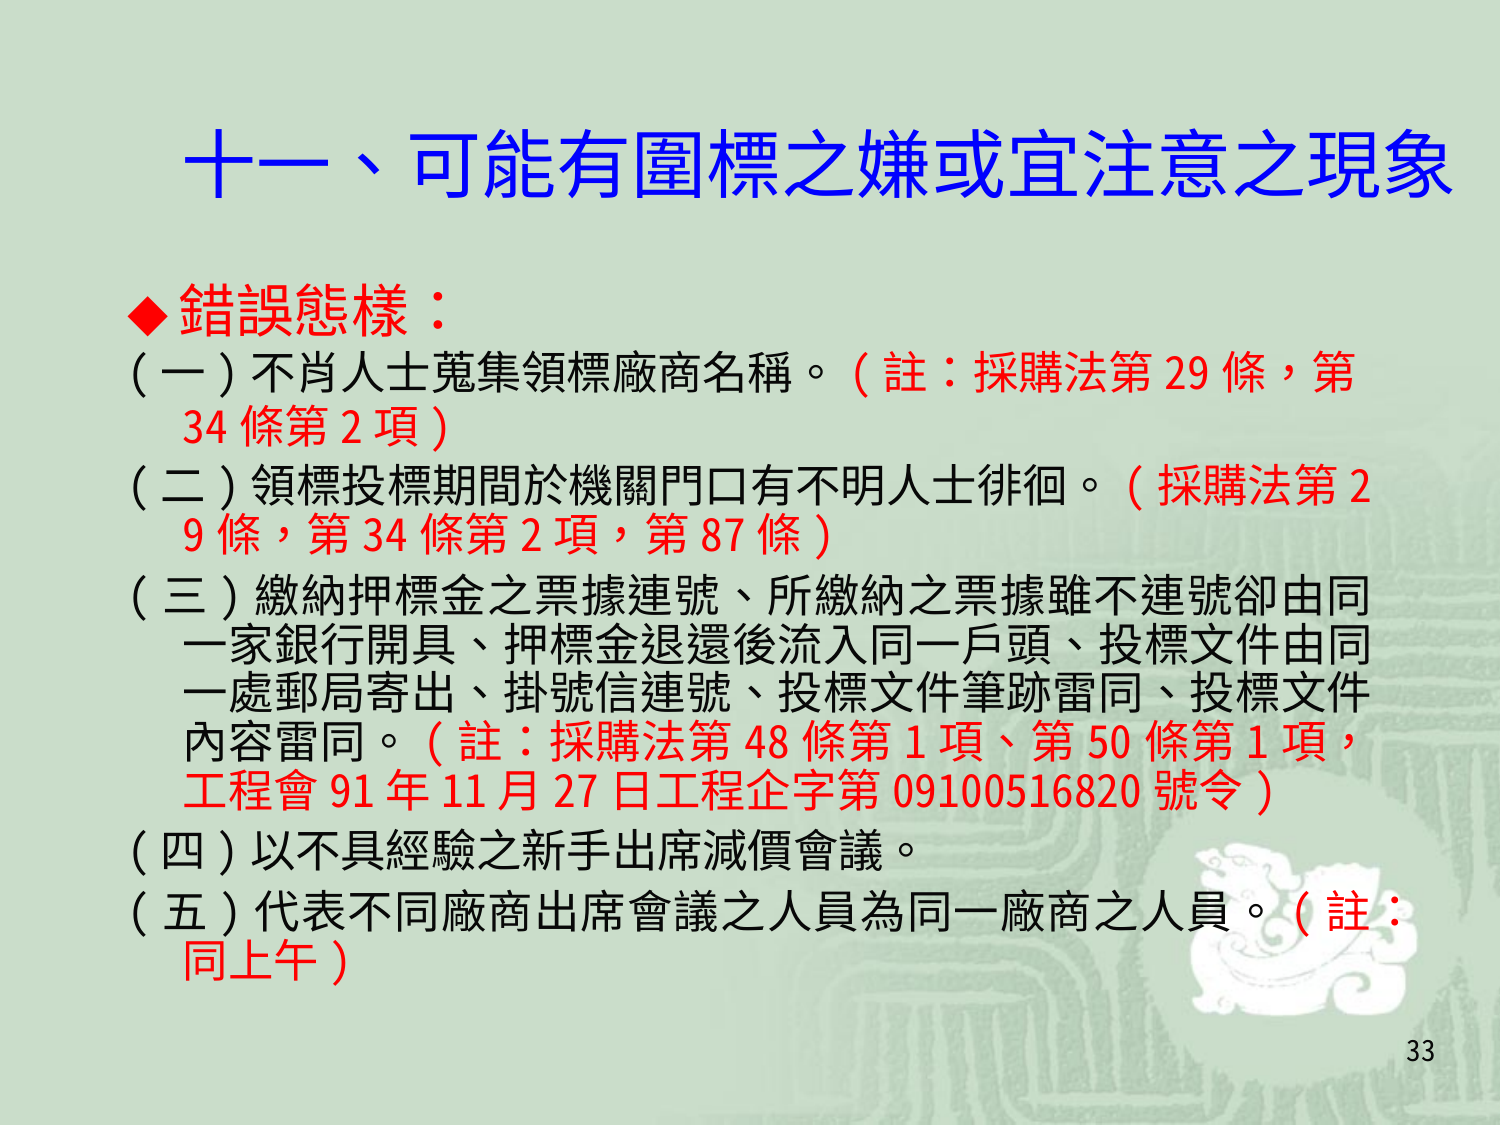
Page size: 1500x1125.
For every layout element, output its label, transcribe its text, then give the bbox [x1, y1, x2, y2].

title 十一、可能有圍標之嫌或宜注意之現象 [137, 68, 1500, 257]
text_box <編號> [1074, 1024, 1451, 1103]
picture [0, 0, 1500, 1125]
list ◆錯誤態樣： (一)不肖人士蒐集領標廠商名稱。(註：採購法第29條，第34條第2項) (二)領標投標期間於機關門口有不明人士徘徊。(採購法第29條，第34條第2項，第87條) (三)繳納押標金之票據連號、所繳納之票據雖不連號卻由同一家銀行開具、押標金退還後流入同一戶頭、投標文件由同一處郵局寄出、掛號信連號、投標文件筆跡雷同、投標文件內容雷同。(註：採購法第48條第1項、第50條第1項，工程會91年11月27日工程企字第09100516820號令) (四)以不具經驗之新手出席減價會議。 (五)代表不同廠商出席會議之人員為同一廠商之人員。(註：同上午) [112, 267, 1388, 1007]
